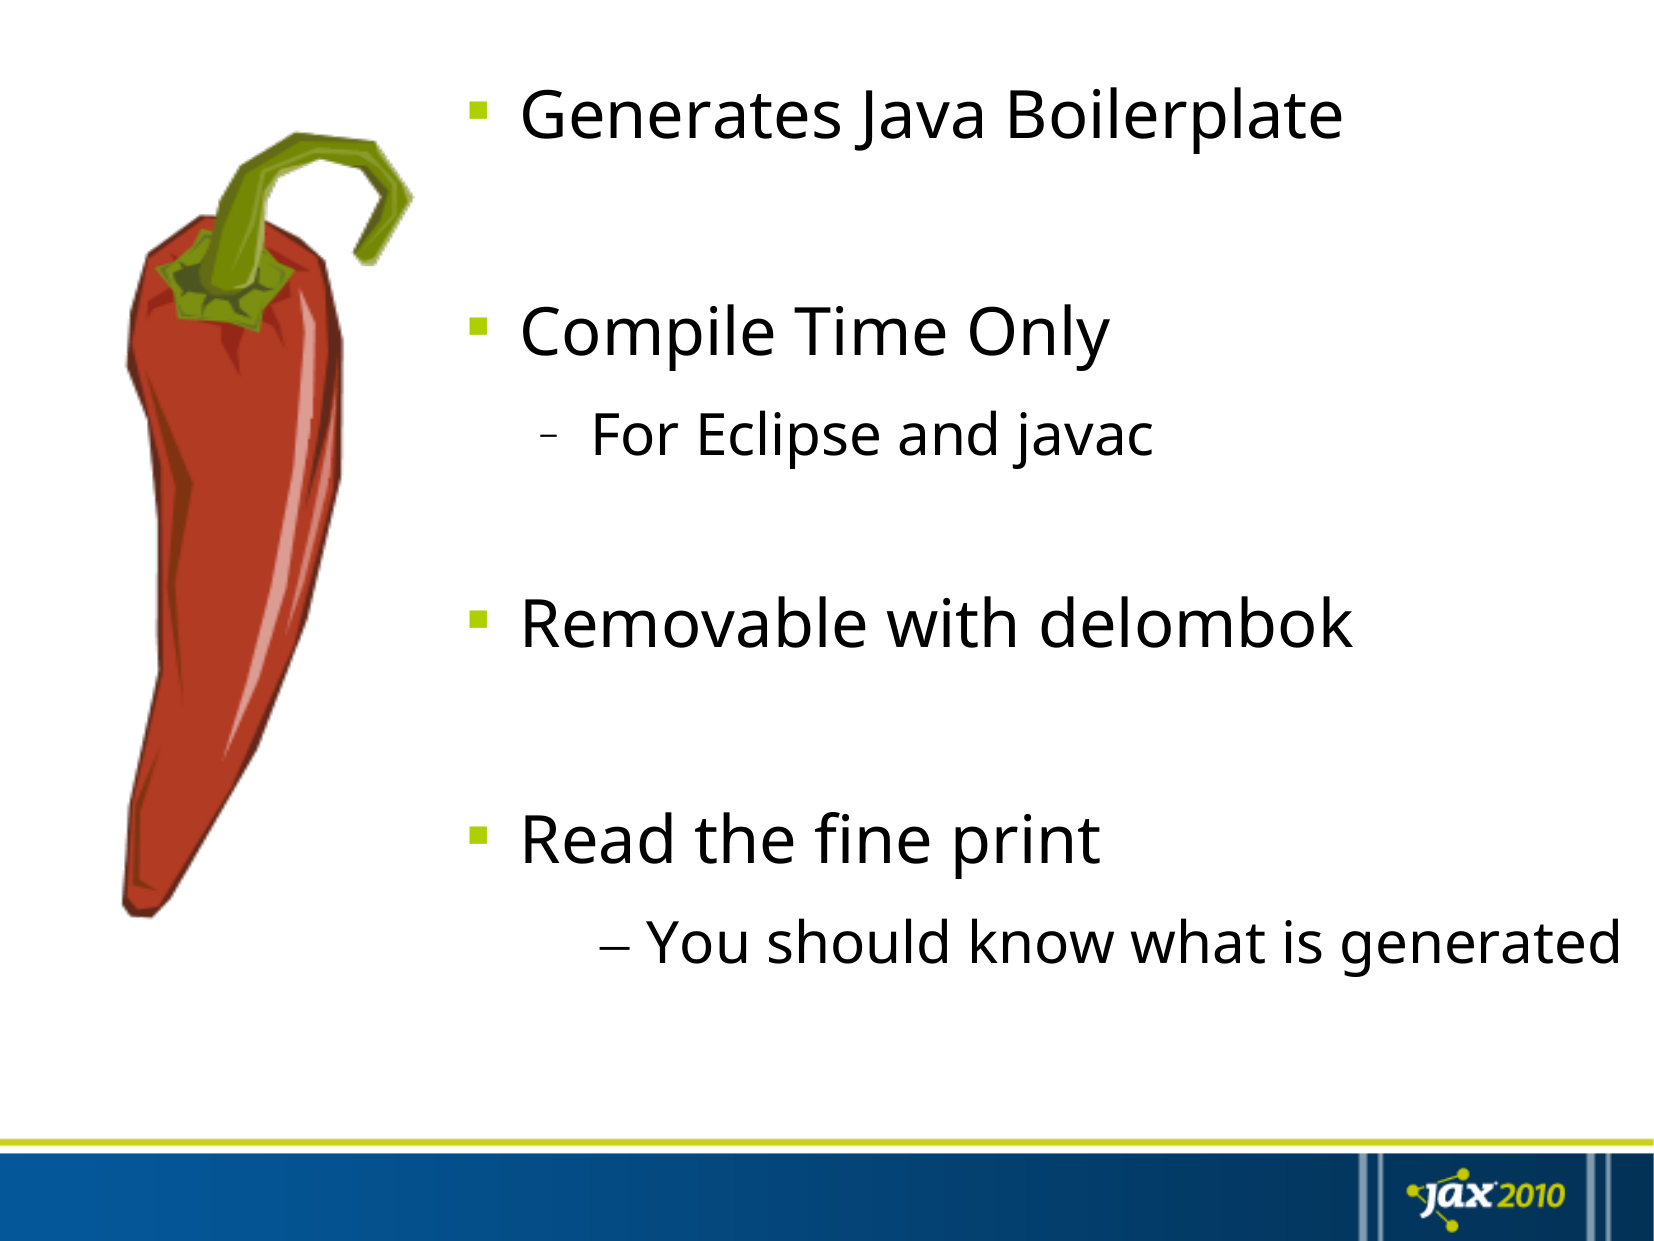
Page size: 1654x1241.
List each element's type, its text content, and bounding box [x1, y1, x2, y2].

list Generates Java Boilerplate Compile Time Only For Eclipse and javac Removable with delombok Read the fine print You should know what is generated [450, 75, 1651, 1109]
picture [0, 0, 1654, 1241]
